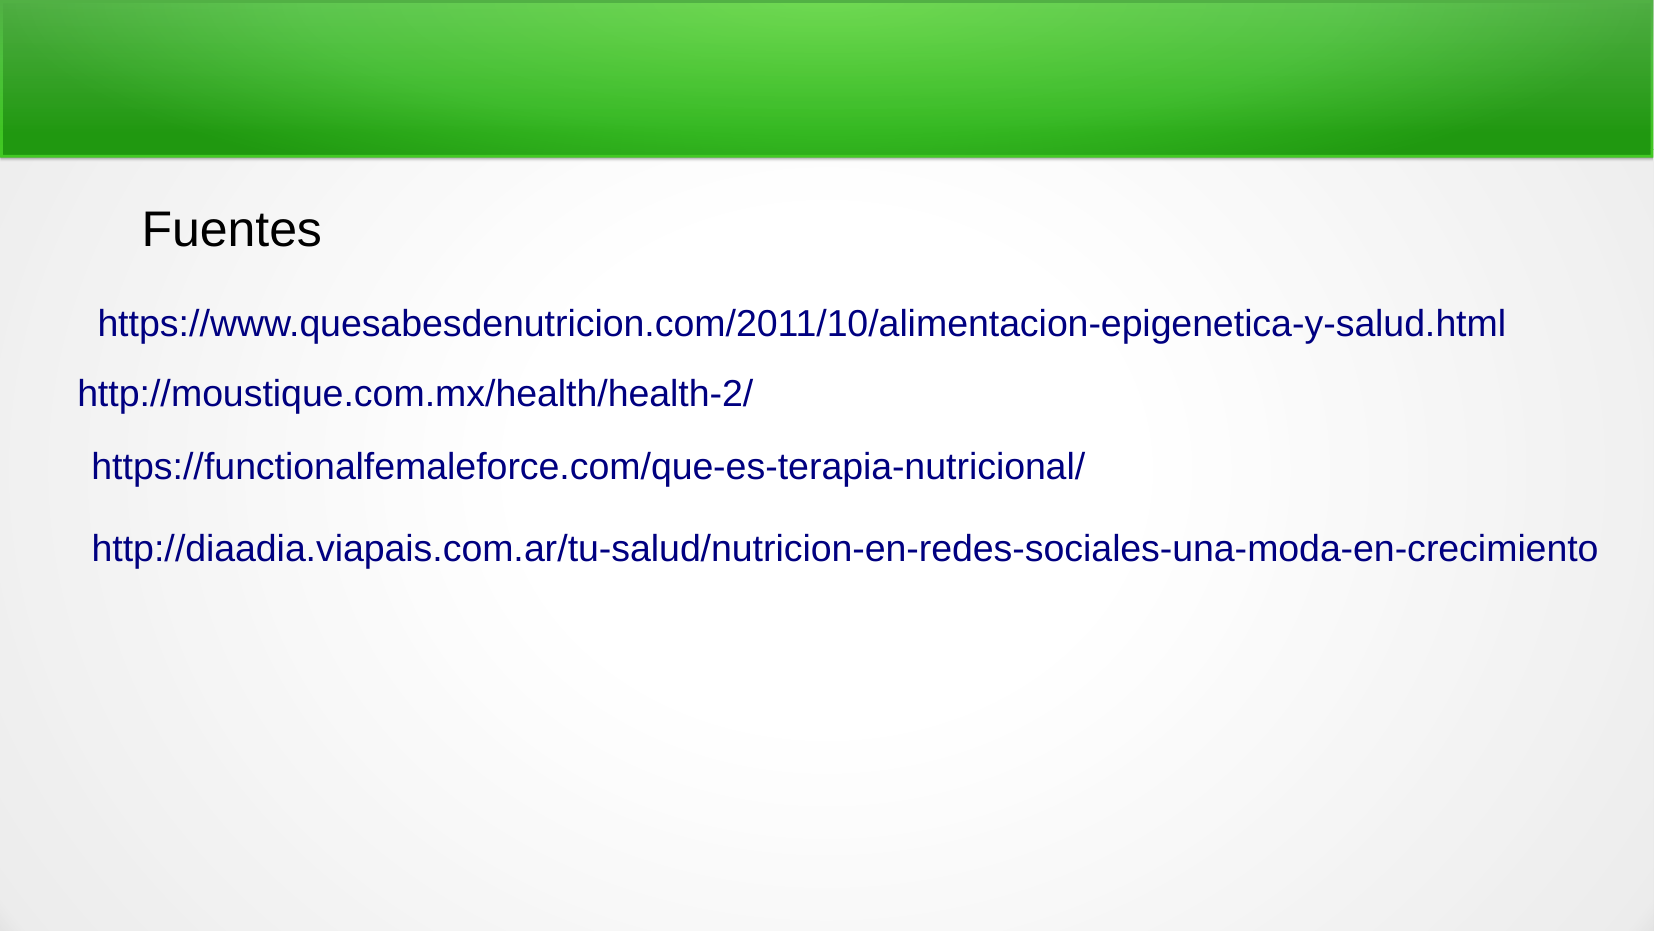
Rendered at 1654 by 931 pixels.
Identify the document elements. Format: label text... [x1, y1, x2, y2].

text_box Fuentes [70, 201, 352, 272]
text_box http://diaadia.viapais.com.ar/tu-salud/nutricion-en-redes-sociales-una-moda-en-crecimiento [76, 520, 1654, 591]
text_box http://moustique.com.mx/health/health-2/ [62, 365, 810, 465]
text_box https://functionalfemaleforce.com/que-es-terapia-nutricional/ [76, 437, 1304, 508]
text_box https://www.quesabesdenutricion.com/2011/10/alimentacion-epigenetica-y-salud.html [82, 295, 1524, 366]
